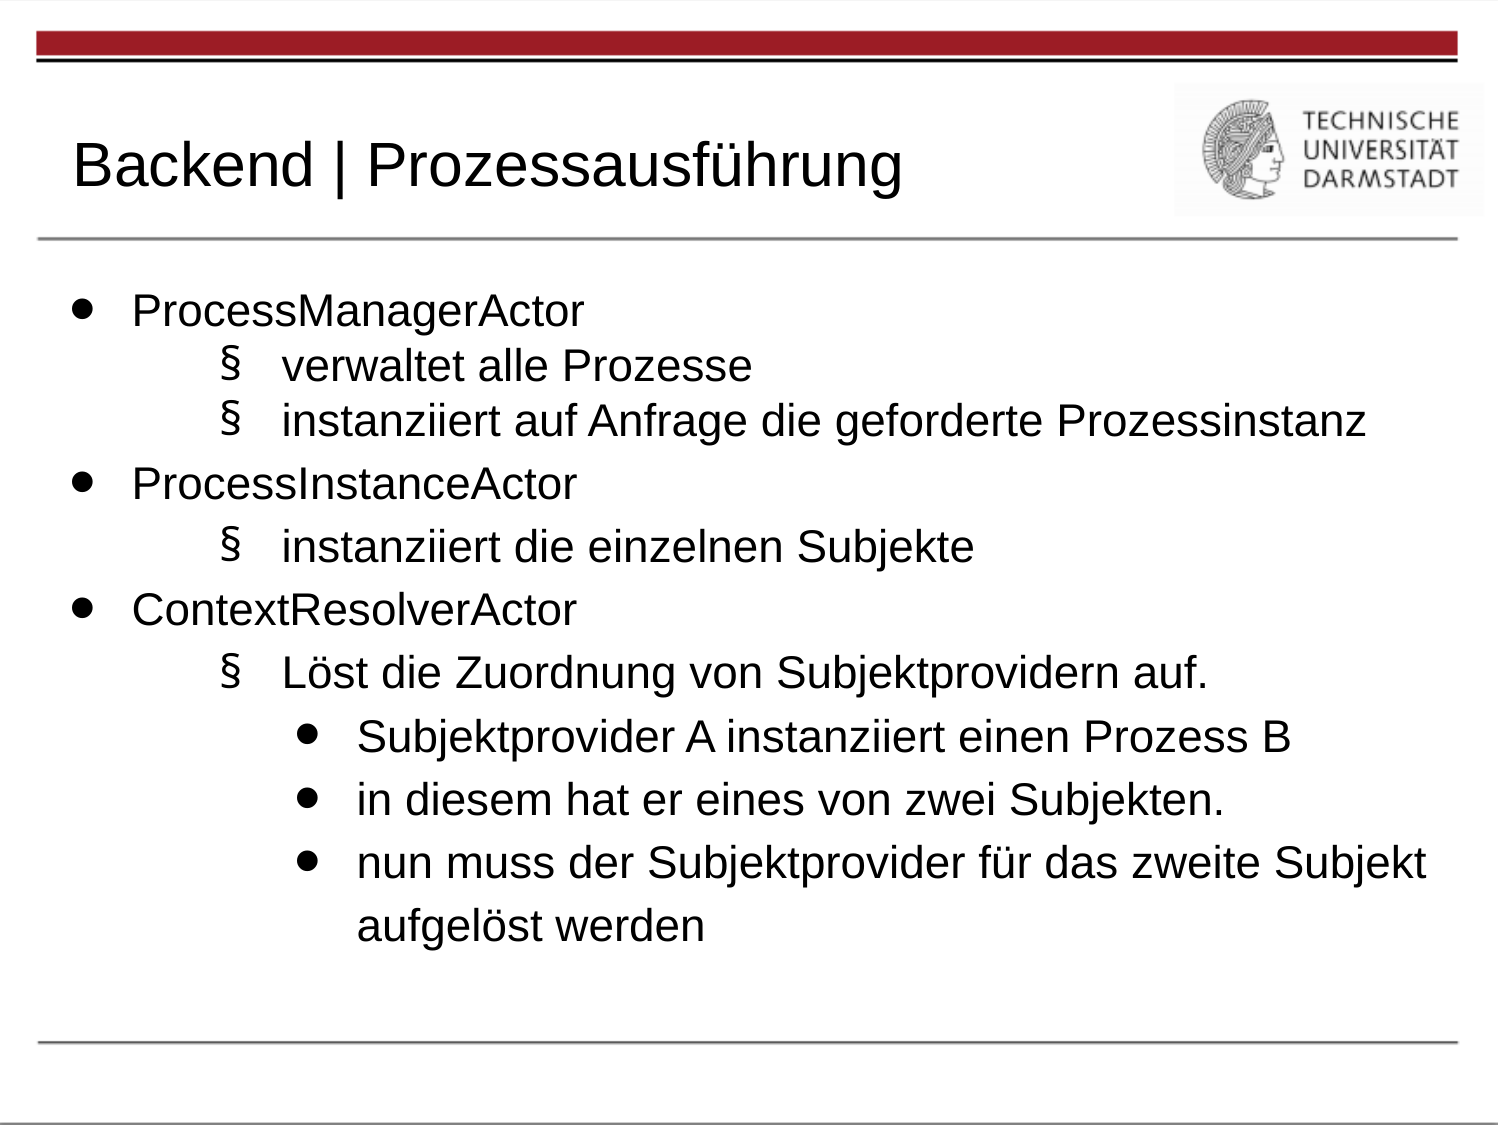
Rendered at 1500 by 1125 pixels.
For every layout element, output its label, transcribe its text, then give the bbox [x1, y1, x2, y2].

text_box [0, 0, 1498, 1125]
text_box Backend | Prozessausführung [57, 109, 1131, 213]
text_box ProcessManagerActor verwaltet alle Prozesse instanziiert auf Anfrage die geforderte Prozessinstanz ProcessInstanceActor instanziiert die einzelnen Subjekte ContextResolverActor Löst die Zuordnung von Subjektprovidern auf. Subjektprovider A instanziiert einen Prozess B in diesem hat er eines von zwei Subjekten. nun muss der Subjektprovider für das zweite Subjekt aufgelöst werden [41, 265, 1457, 1093]
